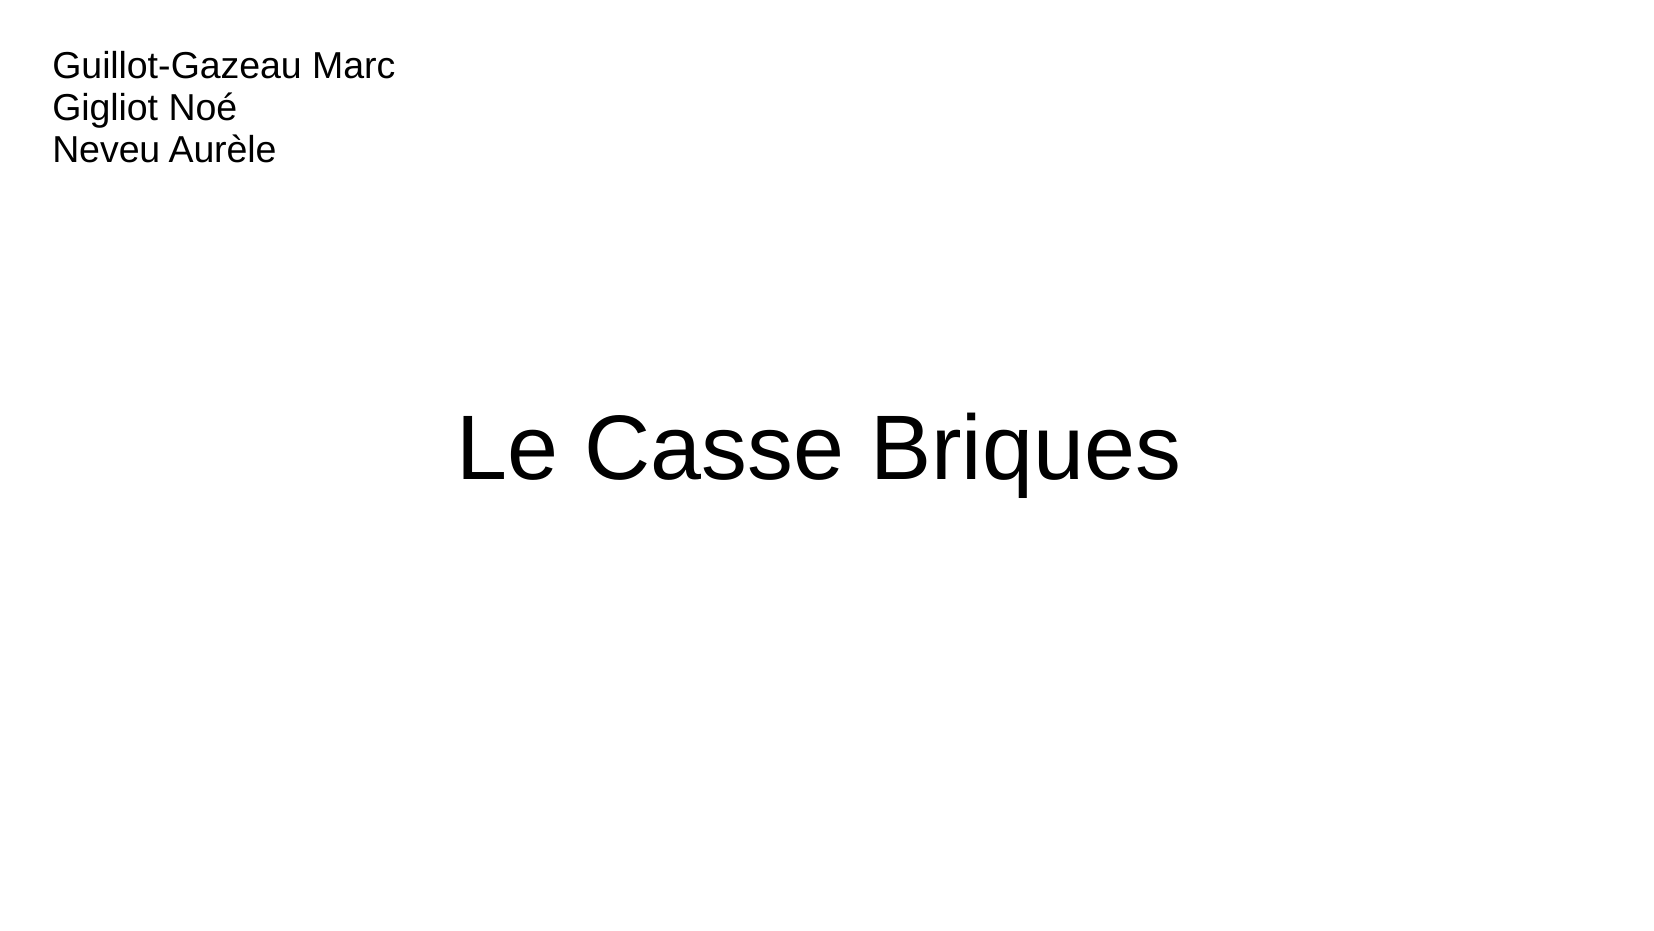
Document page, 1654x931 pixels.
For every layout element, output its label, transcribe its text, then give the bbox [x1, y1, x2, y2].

title Le Casse Briques [75, 369, 1564, 526]
text_box Guillot-Gazeau Marc Gigliot Noé Neveu Aurèle [37, 37, 563, 179]
